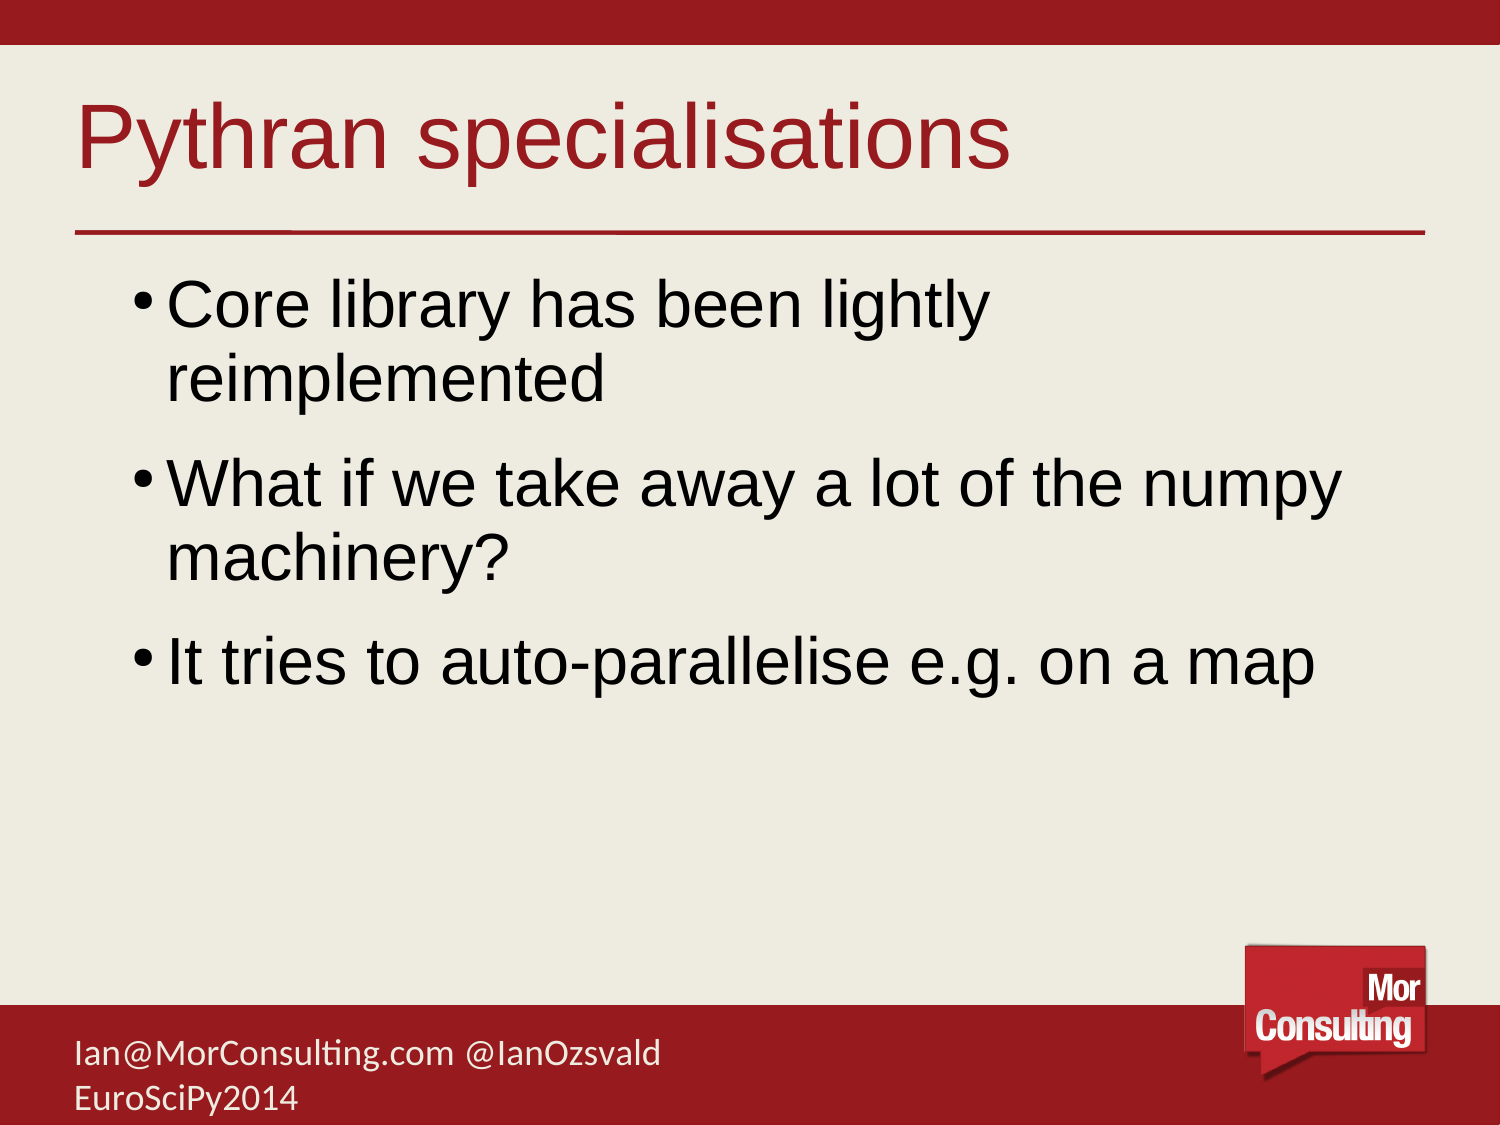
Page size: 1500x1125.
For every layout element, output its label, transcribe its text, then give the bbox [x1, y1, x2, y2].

title Pythran specialisations [74, 44, 1425, 232]
picture [1230, 935, 1438, 1089]
list Core library has been lightly reimplemented What if we take away a lot of the numpy machinery? It tries to auto-parallelise e.g. on a map [75, 263, 1395, 916]
